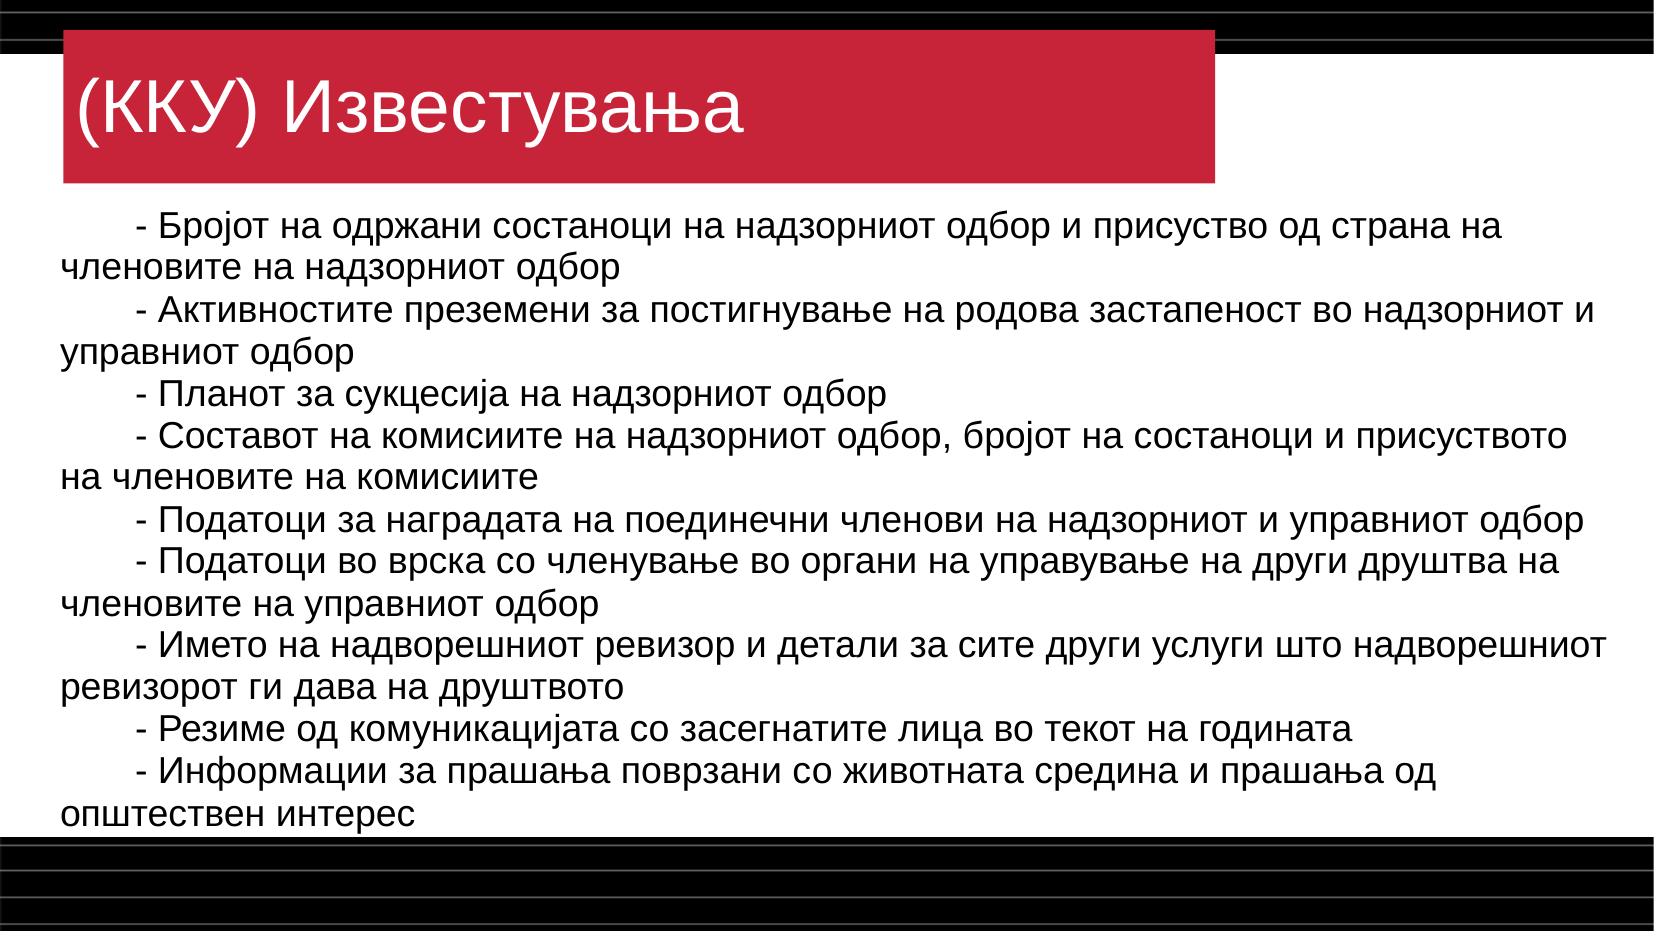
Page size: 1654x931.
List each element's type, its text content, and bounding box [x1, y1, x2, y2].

picture [0, 0, 1654, 54]
picture [0, 837, 1654, 931]
title (ККУ) Известувања [63, 29, 1216, 184]
subtitle - Бројот на одржани состаноци на надзорниот одбор и присуство од страна на членовите на надзорниот одбор - Активностите преземени за постигнување на родова застапеност во надзорниот и управниот одбор - Планот за сукцесија на надзорниот одбор - Составот на комисиите на надзорниот одбор, бројот на состаноци и присуството на членовите на комисиите - Податоци за наградата на поединечни членови на надзорниот и управниот одбор - Податоци во врска со членување во органи на управување на други друштва на членовите на управниот одбор - Името на надворешниот ревизор и детали за сите други услуги што надворешниот ревизорот ги дава на друштвото - Резиме од комуникацијата со засегнатите лица во текот на годината - Информации за прашања поврзани со животната средина и прашања од општествен интерес [60, 204, 1621, 834]
